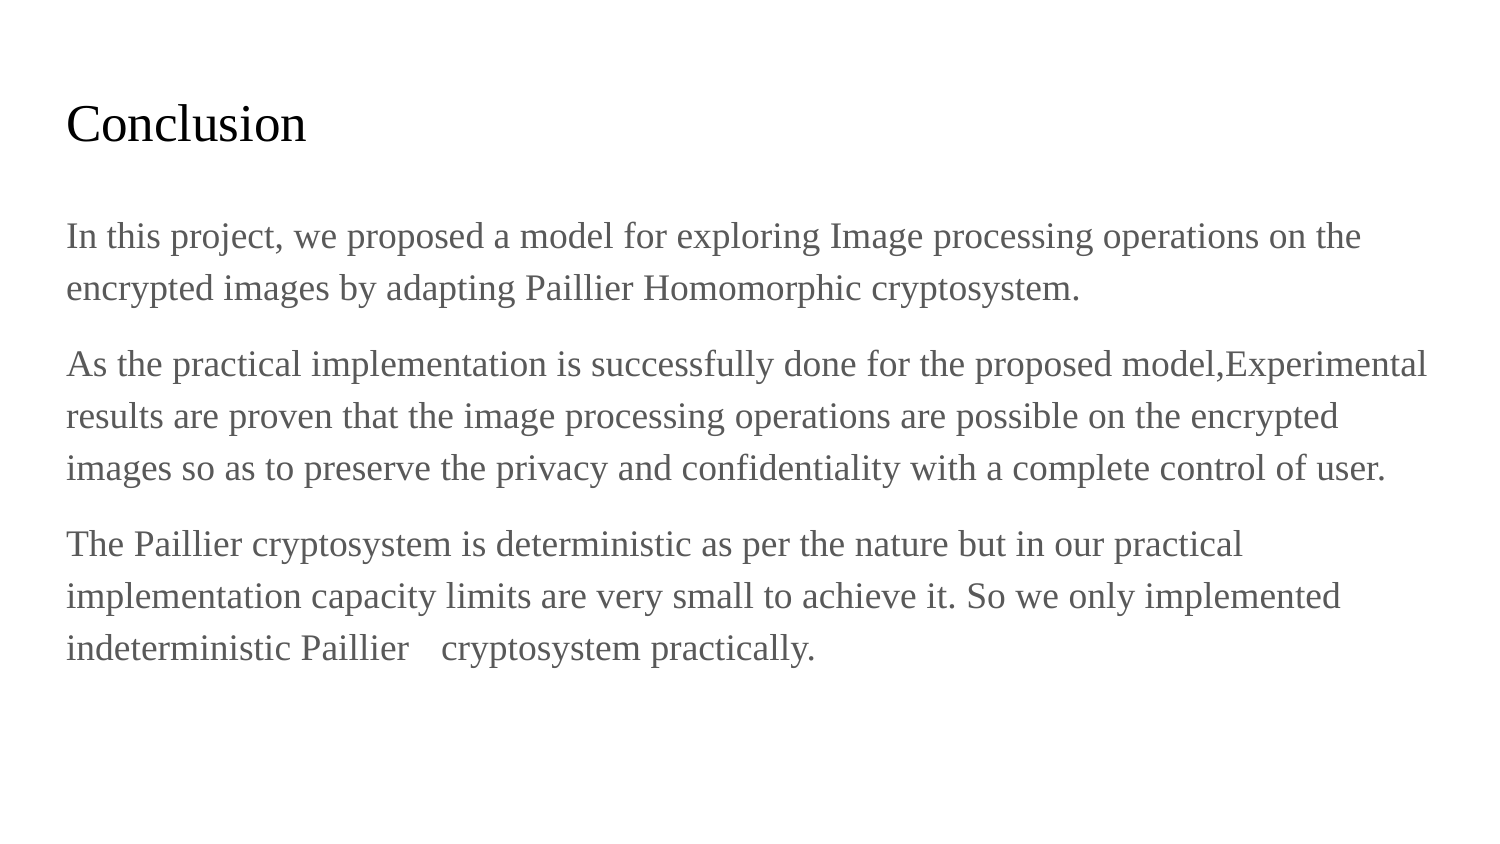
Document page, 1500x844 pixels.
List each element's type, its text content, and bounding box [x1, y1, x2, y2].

list In this project, we proposed a model for exploring Image processing operations on the encrypted images by adapting Paillier Homomorphic cryptosystem. As the practical implementation is successfully done for the proposed model,Experimental results are proven that the image processing operations are possible on the encrypted images so as to preserve the privacy and confidentiality with a complete control of user. The Paillier cryptosystem is deterministic as per the nature but in our practical implementation capacity limits are very small to achieve it. So we only implemented indeterministic Paillier cryptosystem practically. [51, 189, 1449, 750]
title Conclusion [51, 72, 1449, 167]
